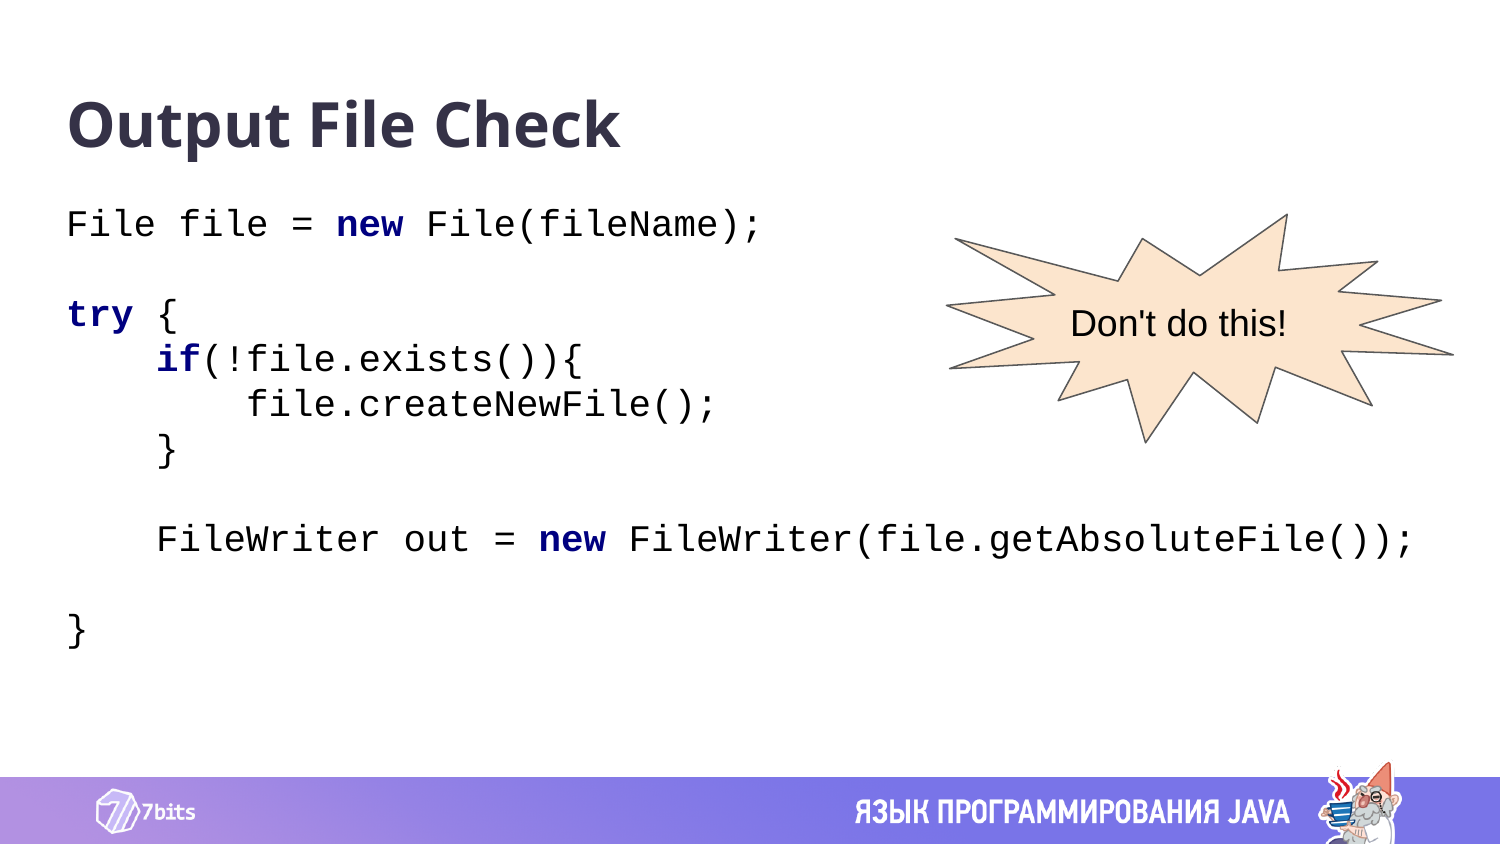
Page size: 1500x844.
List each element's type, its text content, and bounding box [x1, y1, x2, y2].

picture [0, 717, 1500, 844]
text_box Don't do this! [946, 214, 1454, 443]
list File file = new File(fileName); try { if(!file.exists()){ file.createNewFile(); } FileWriter out = new FileWriter(file.getAbsoluteFile()); } [51, 184, 1449, 745]
title Output File Check [51, 69, 1449, 164]
